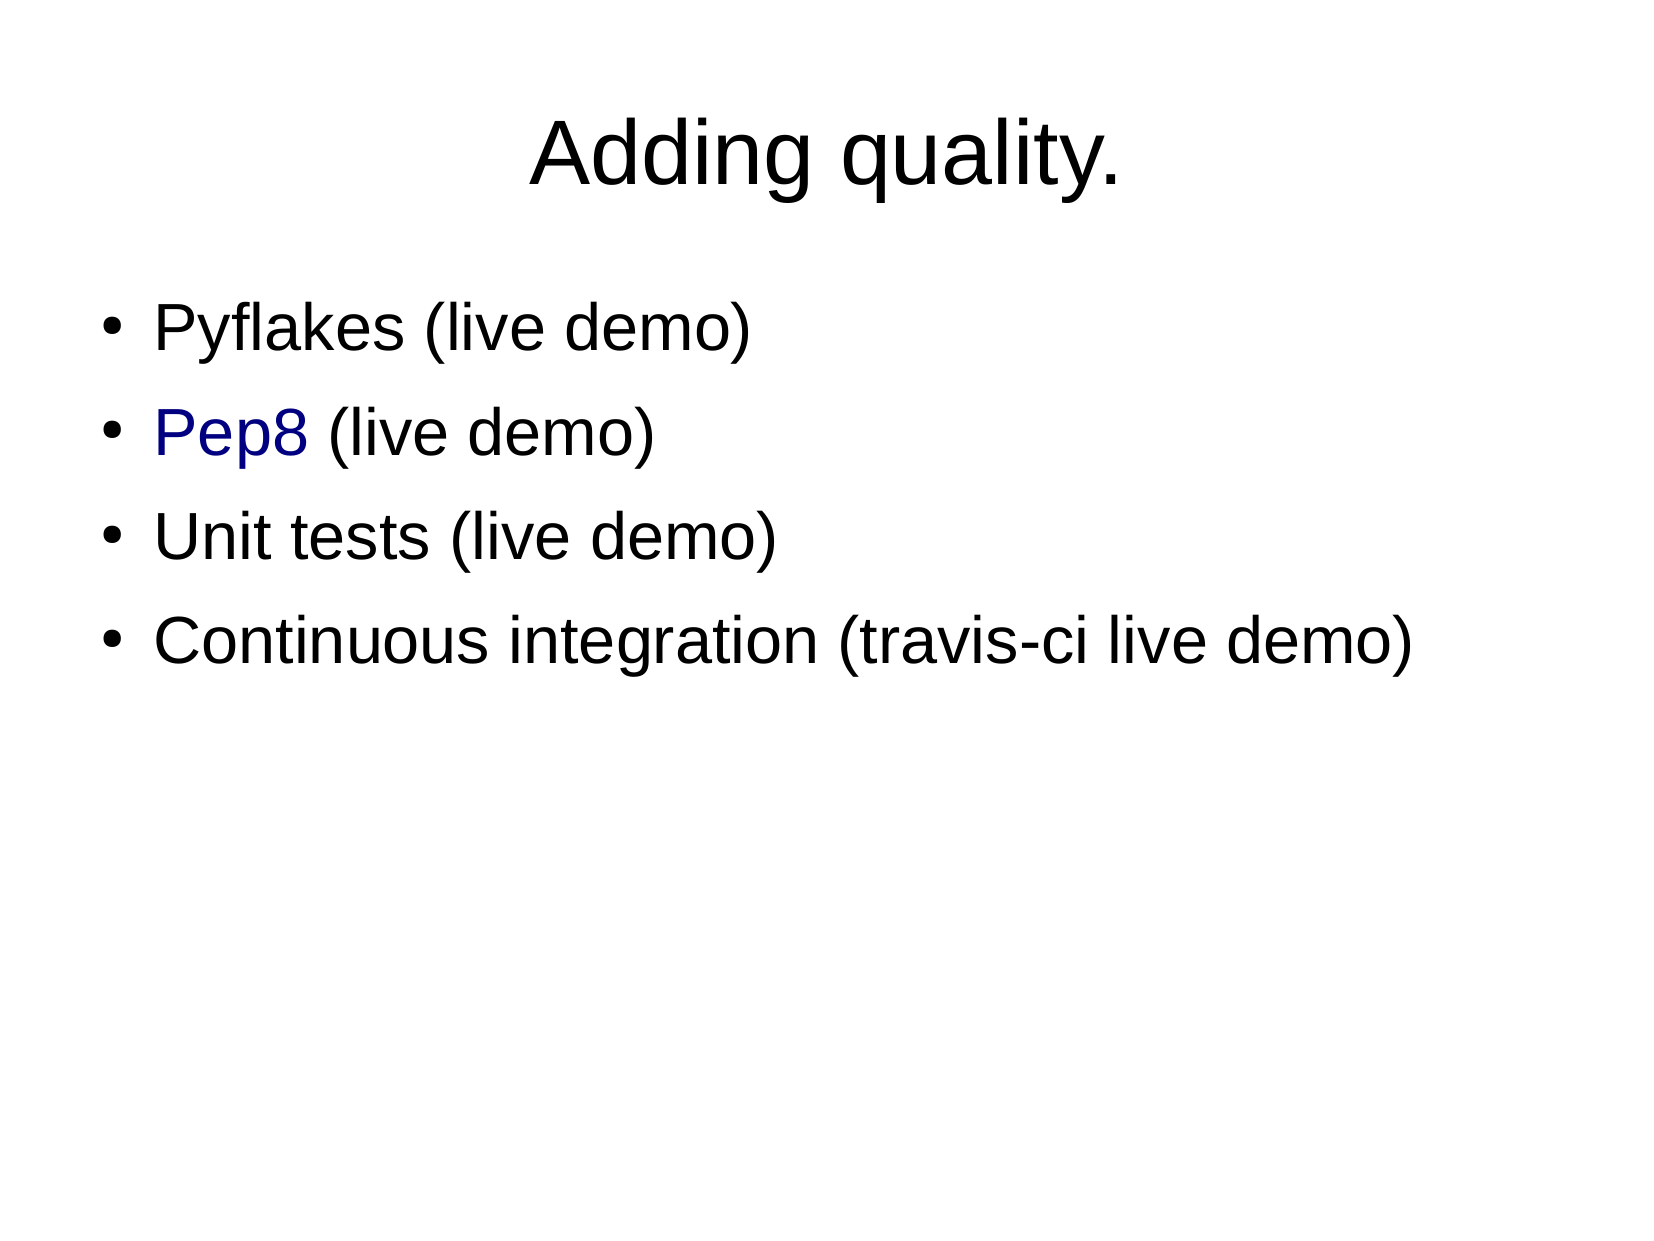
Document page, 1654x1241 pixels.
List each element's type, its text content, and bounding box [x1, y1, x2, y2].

title Adding quality. [82, 49, 1571, 257]
list Pyflakes (live demo) Pep8 (live demo) Unit tests (live demo) Continuous integration (travis-ci live demo) [82, 290, 1571, 1010]
